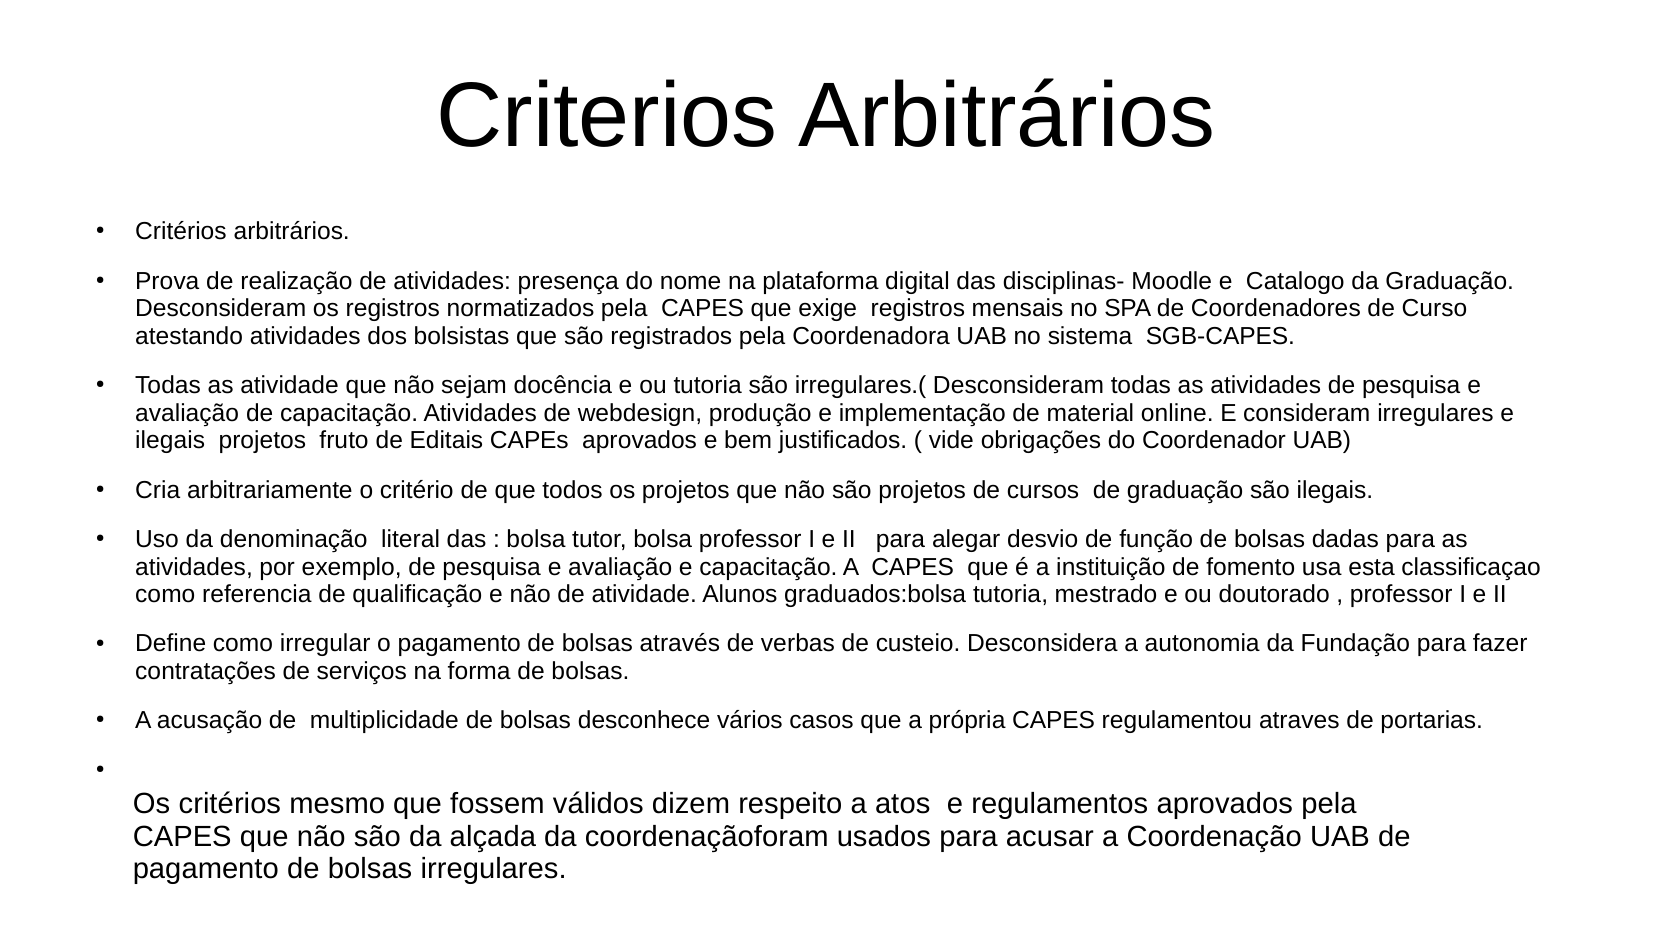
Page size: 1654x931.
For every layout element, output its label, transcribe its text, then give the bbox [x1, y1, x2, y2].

list Critérios arbitrários. Prova de realização de atividades: presença do nome na plataforma digital das disciplinas- Moodle e Catalogo da Graduação. Desconsideram os registros normatizados pela CAPES que exige registros mensais no SPA de Coordenadores de Curso atestando atividades dos bolsistas que são registrados pela Coordenadora UAB no sistema SGB-CAPES. Todas as atividade que não sejam docência e ou tutoria são irregulares.( Desconsideram todas as atividades de pesquisa e avaliação de capacitação. Atividades de webdesign, produção e implementação de material online. E consideram irregulares e ilegais projetos fruto de Editais CAPEs aprovados e bem justificados. ( vide obrigações do Coordenador UAB) Cria arbitrariamente o critério de que todos os projetos que não são projetos de cursos de graduação são ilegais. Uso da denominação literal das : bolsa tutor, bolsa professor I e II para alegar desvio de função de bolsas dadas para as atividades, por exemplo, de pesquisa e avaliação e capacitação. A CAPES que é a instituição de fomento usa esta classificaçao como referencia de qualificação e não de atividade. Alunos graduados:bolsa tutoria, mestrado e ou doutorado , professor I e II Define como irregular o pagamento de bolsas através de verbas de custeio. Desconsidera a autonomia da Fundação para fazer contratações de serviços na forma de bolsas. A acusação de multiplicidade de bolsas desconhece vários casos que a própria CAPES regulamentou atraves de portarias. [82, 217, 1571, 758]
text_box Os critérios mesmo que fossem válidos dizem respeito a atos e regulamentos aprovados pela CAPES que não são da alçada da coordenaçãoforam usados para acusar a Coordenação UAB de pagamento de bolsas irregulares. [118, 779, 1441, 893]
title Criterios Arbitrários [82, 37, 1571, 193]
